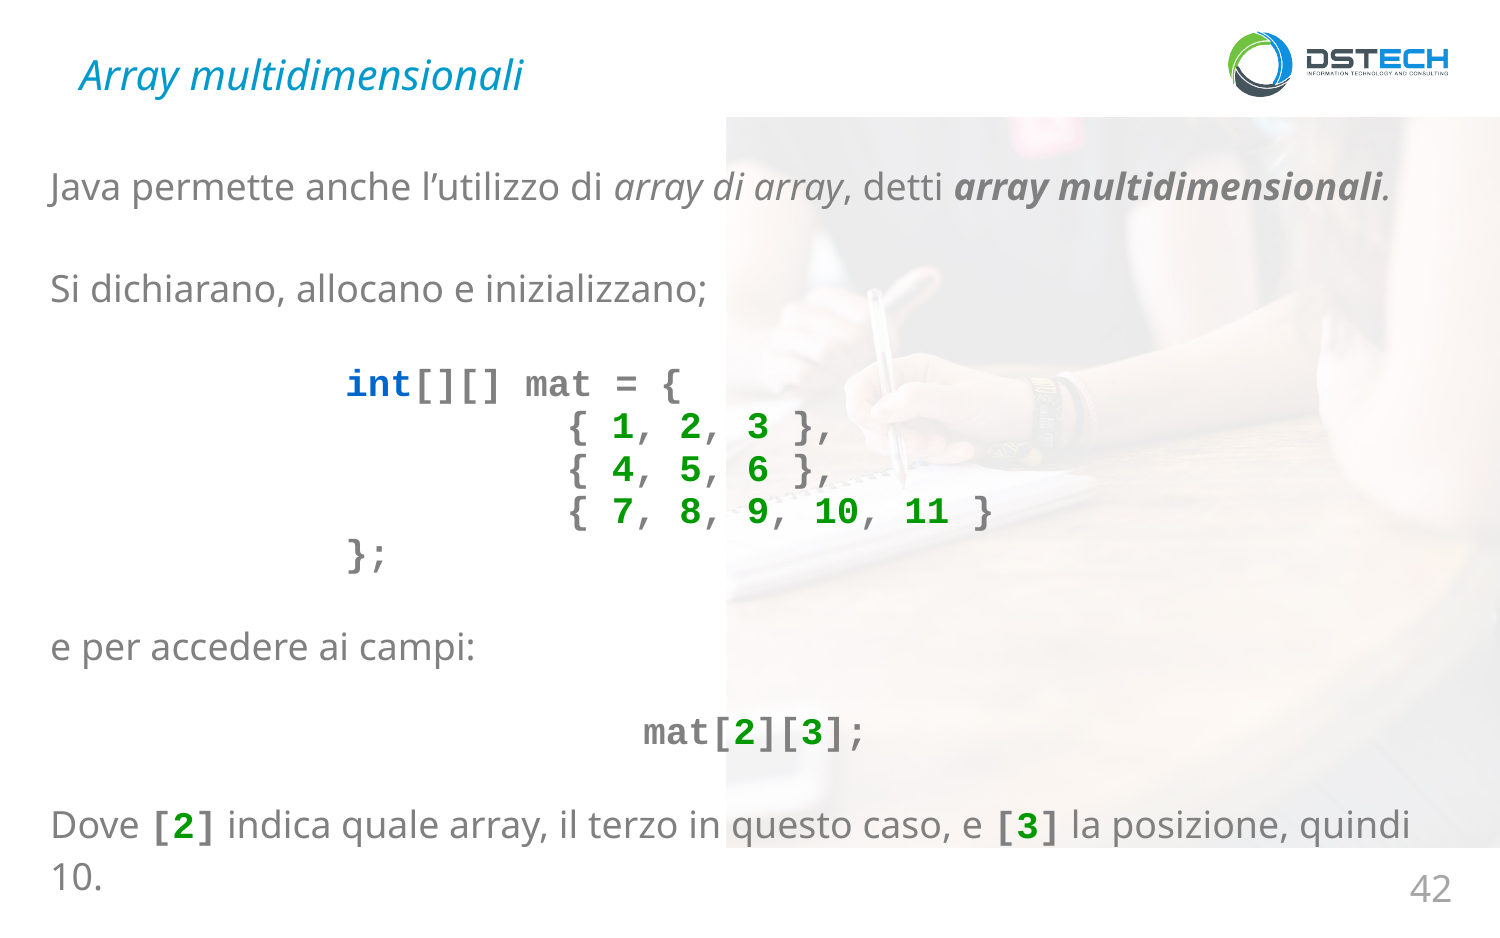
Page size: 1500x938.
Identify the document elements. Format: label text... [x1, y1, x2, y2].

text_box Array multidimensionali [64, 41, 1152, 101]
picture [1228, 31, 1448, 97]
text_box Java permette anche l’utilizzo di array di array, detti array multidimensionali. Si dichiarano, allocano e inizializzano; int[][] mat = { { 1, 2, 3 }, { 4, 5, 6 }, { 7, 8, 9, 10, 11 } }; e per accedere ai campi: mat[2][3]; Dove [2] indica quale array, il terzo in questo caso, e [3] la posizione, quindi 10. [35, 153, 1477, 938]
picture [727, 117, 1500, 848]
text_box [0, 100, 727, 863]
